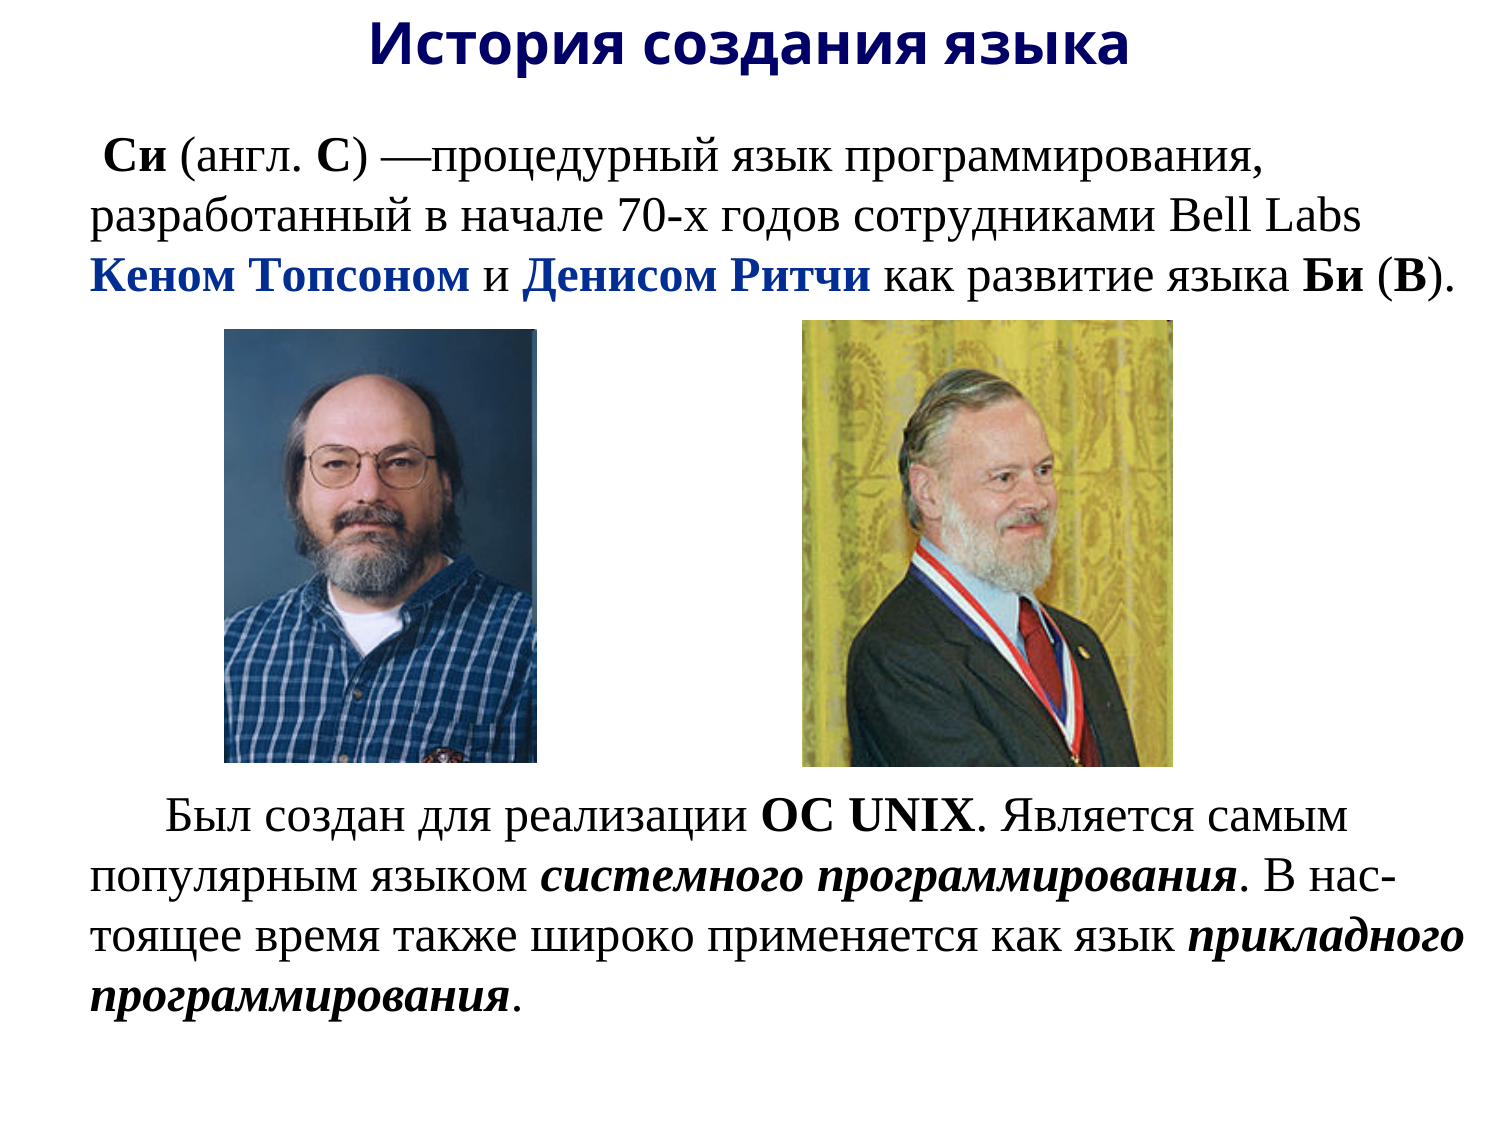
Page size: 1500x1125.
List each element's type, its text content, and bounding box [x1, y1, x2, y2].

text_box История создания языка [0, 0, 1500, 83]
picture [802, 320, 1173, 767]
picture [224, 329, 537, 763]
text_box Си (англ. C) —процедурный язык программирования, разработанный в начале 70-х годов сотрудниками Bell Labs Кеном Топсоном и Денисом Ритчи как развитие языка Би (B). Был создан для реализации ОС UNIX. Является самым популярным языком системного программирования. В нас-тоящее время также широко применяется как язык прикладного программирования. [0, 114, 1500, 1125]
